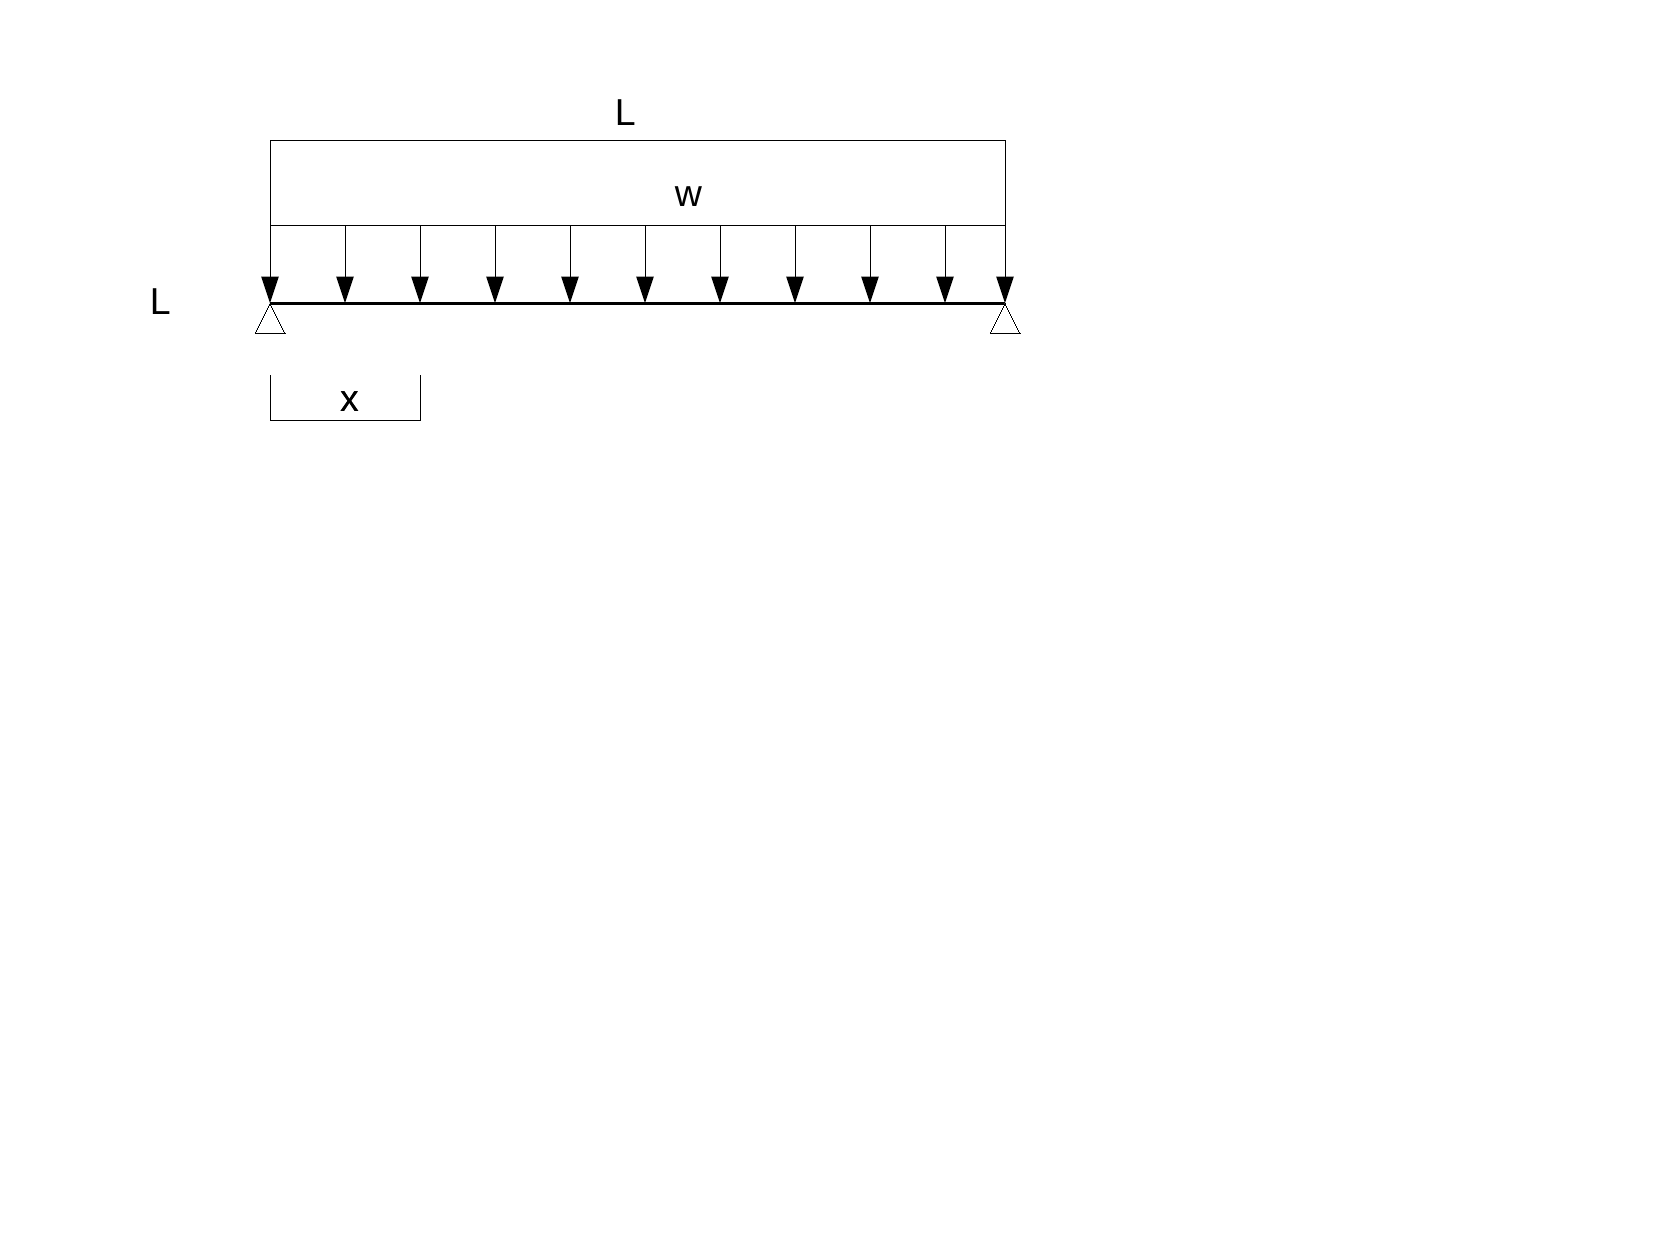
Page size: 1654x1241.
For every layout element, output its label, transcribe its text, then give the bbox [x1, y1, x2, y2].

text_box L [600, 83, 760, 140]
text_box x [325, 369, 393, 427]
text_box L [135, 273, 202, 331]
text_box w [660, 165, 727, 222]
text_box [990, 304, 1021, 334]
text_box [255, 304, 286, 334]
